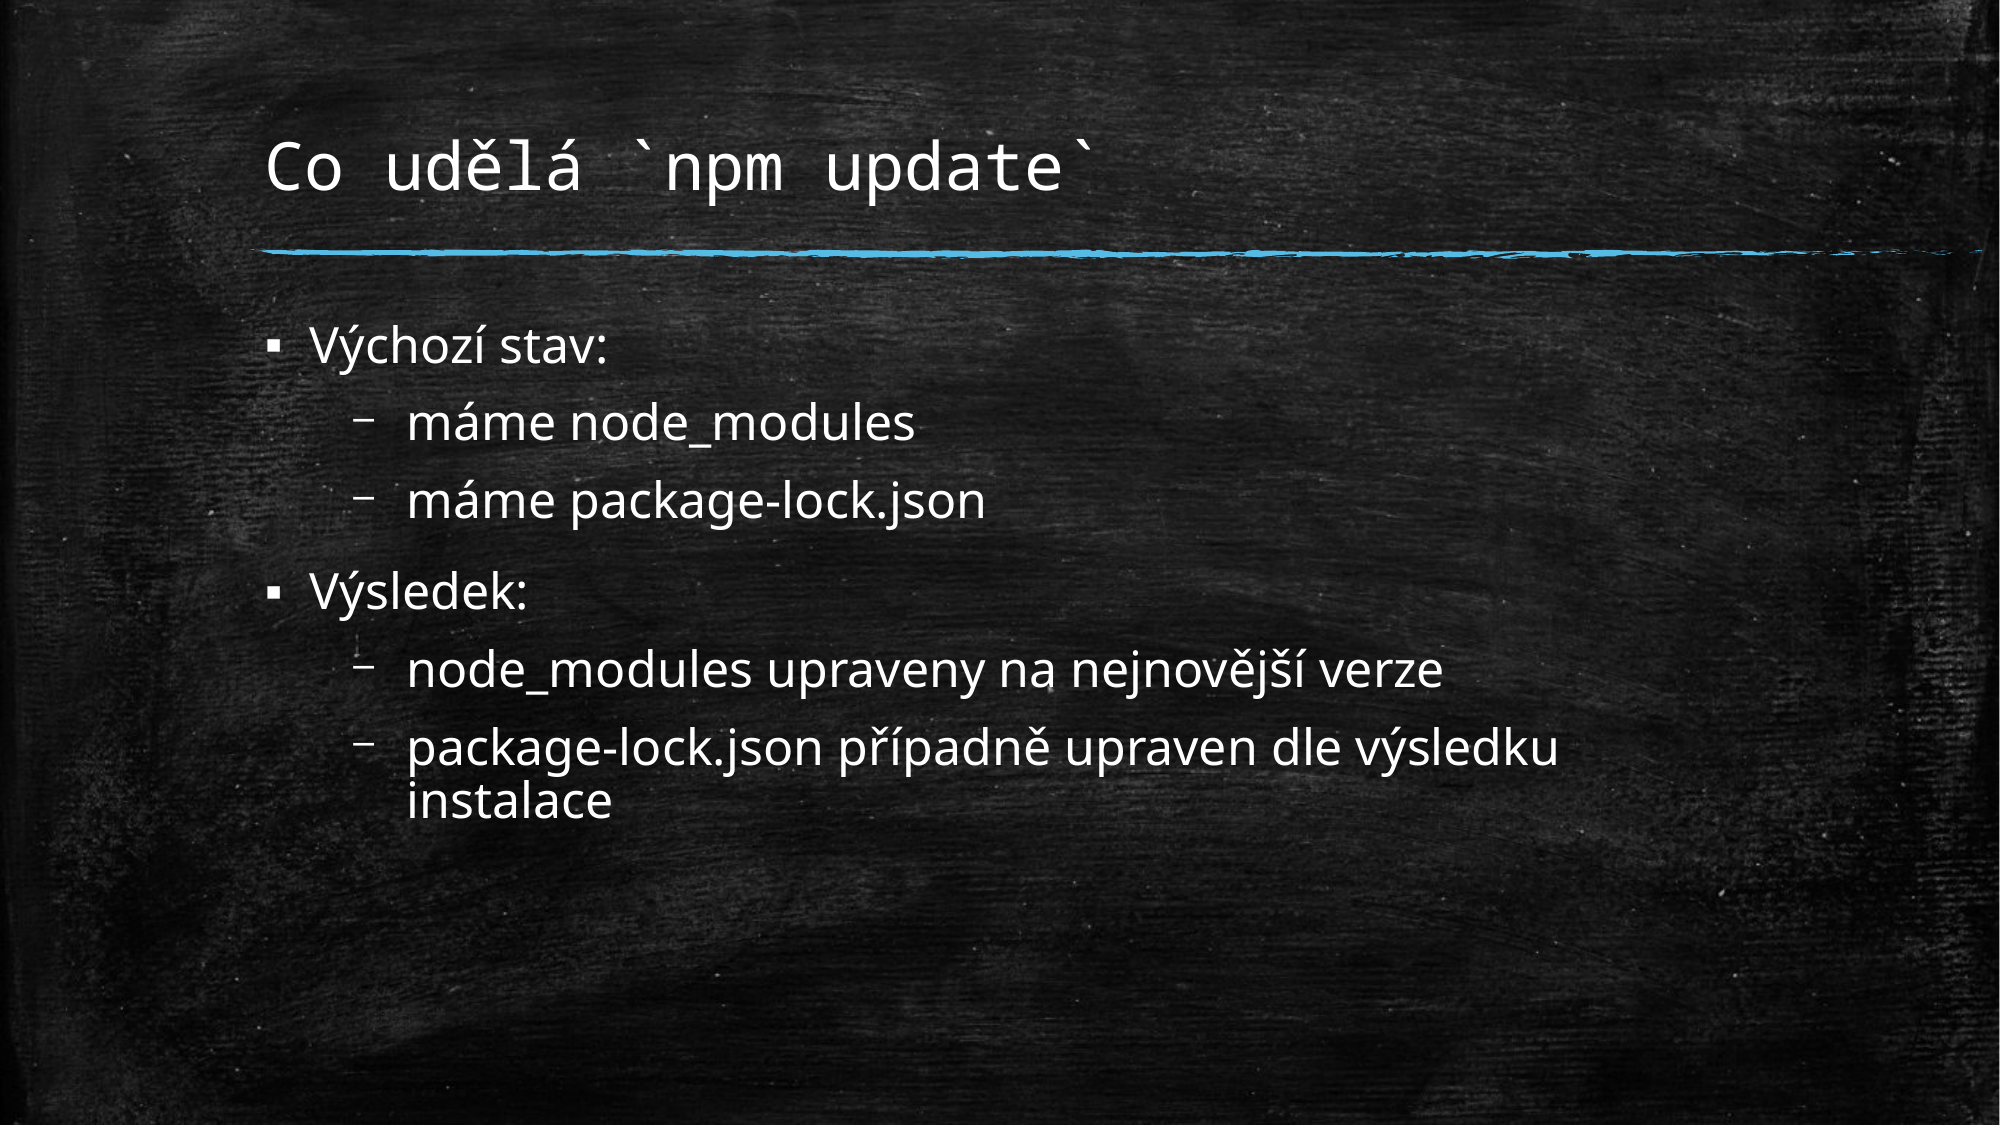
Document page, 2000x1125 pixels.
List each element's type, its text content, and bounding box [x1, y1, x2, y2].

list Výchozí stav: máme node_modules máme package-lock.json Výsledek: node_modules upraveny na nejnovější verze package-lock.json případně upraven dle výsledku instalace [249, 312, 1750, 1013]
title Co udělá `npm update` [249, 45, 1750, 213]
picture [0, 0, 2000, 1125]
